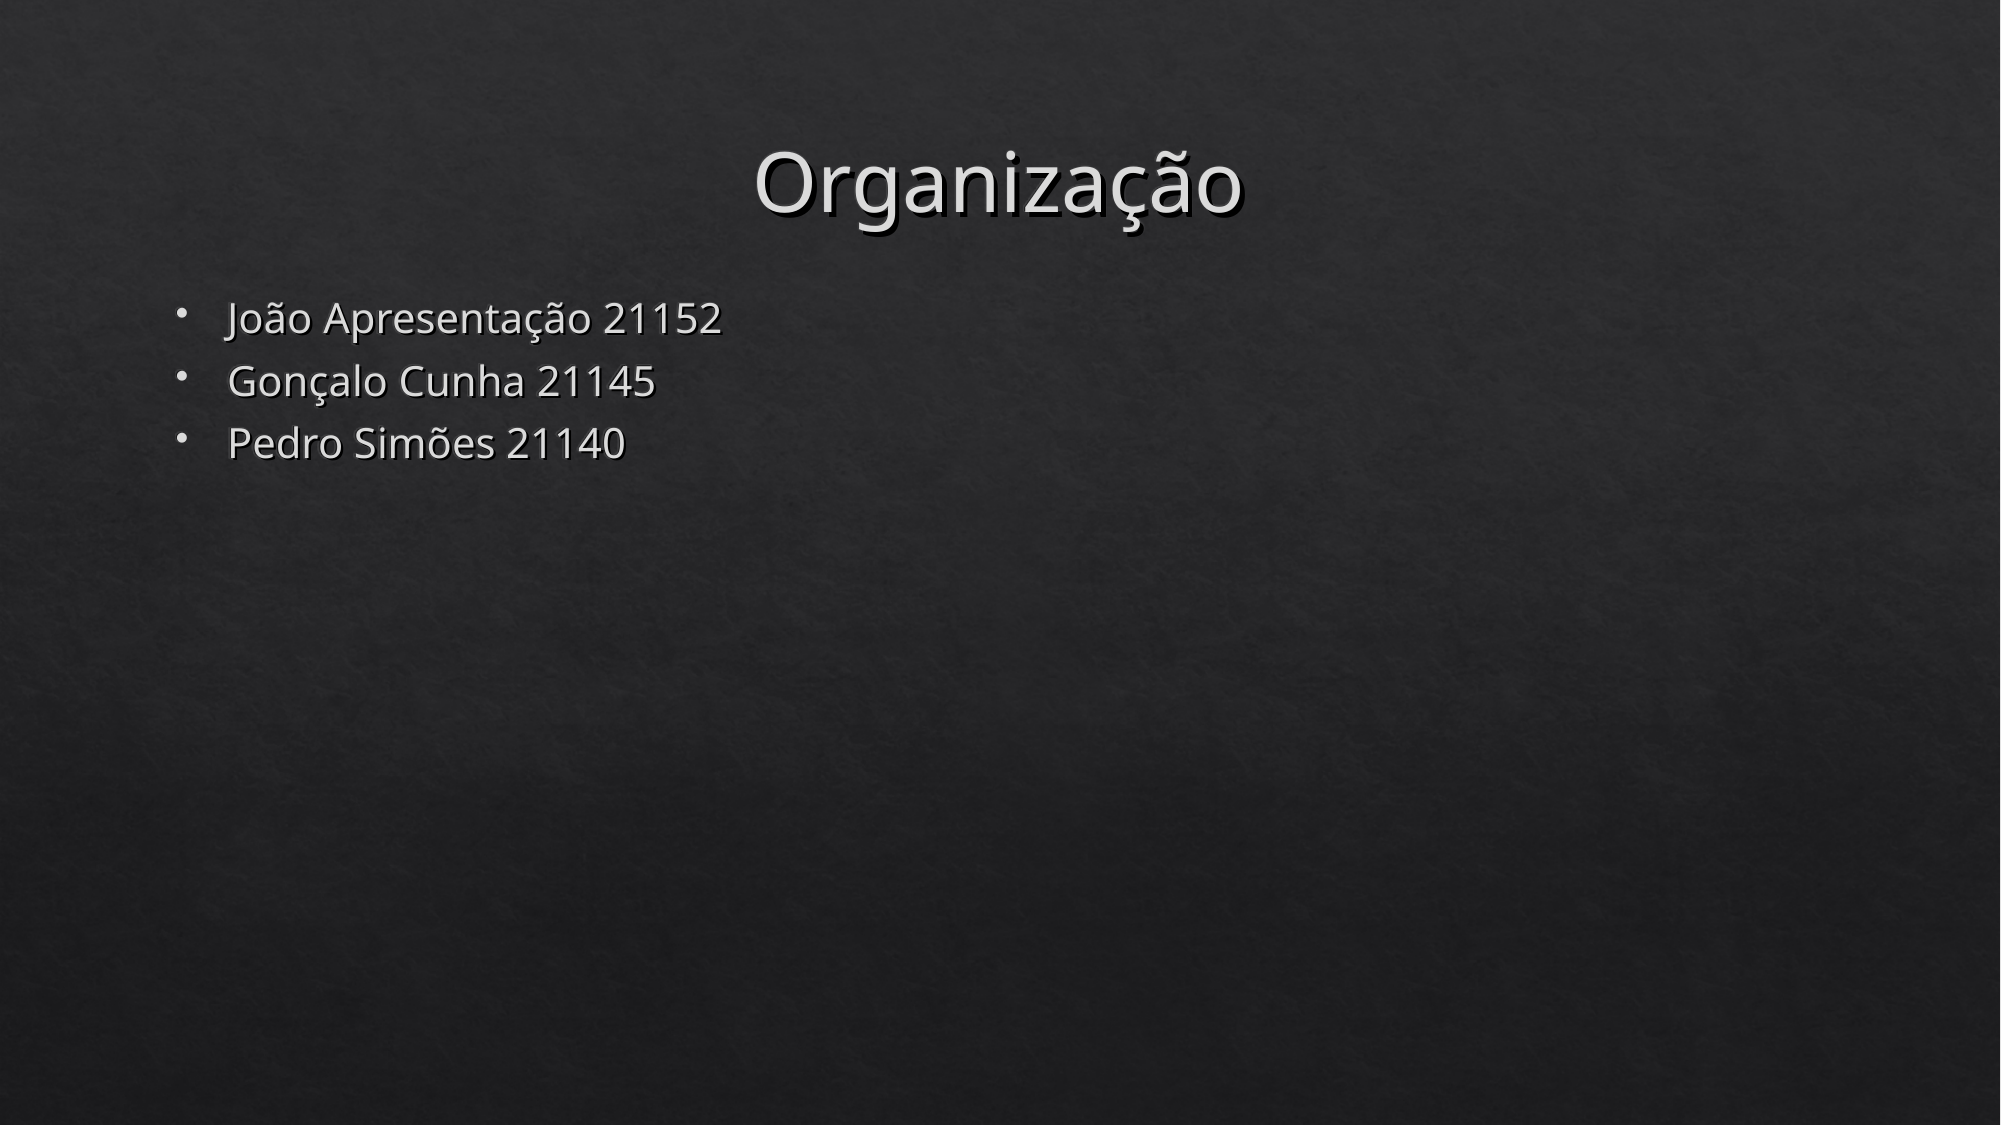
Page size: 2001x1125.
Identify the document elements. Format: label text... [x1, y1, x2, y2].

title Organização [149, 99, 1849, 260]
list João Apresentação 21152 Gonçalo Cunha 21145 Pedro Simões 21140 [149, 284, 1849, 950]
